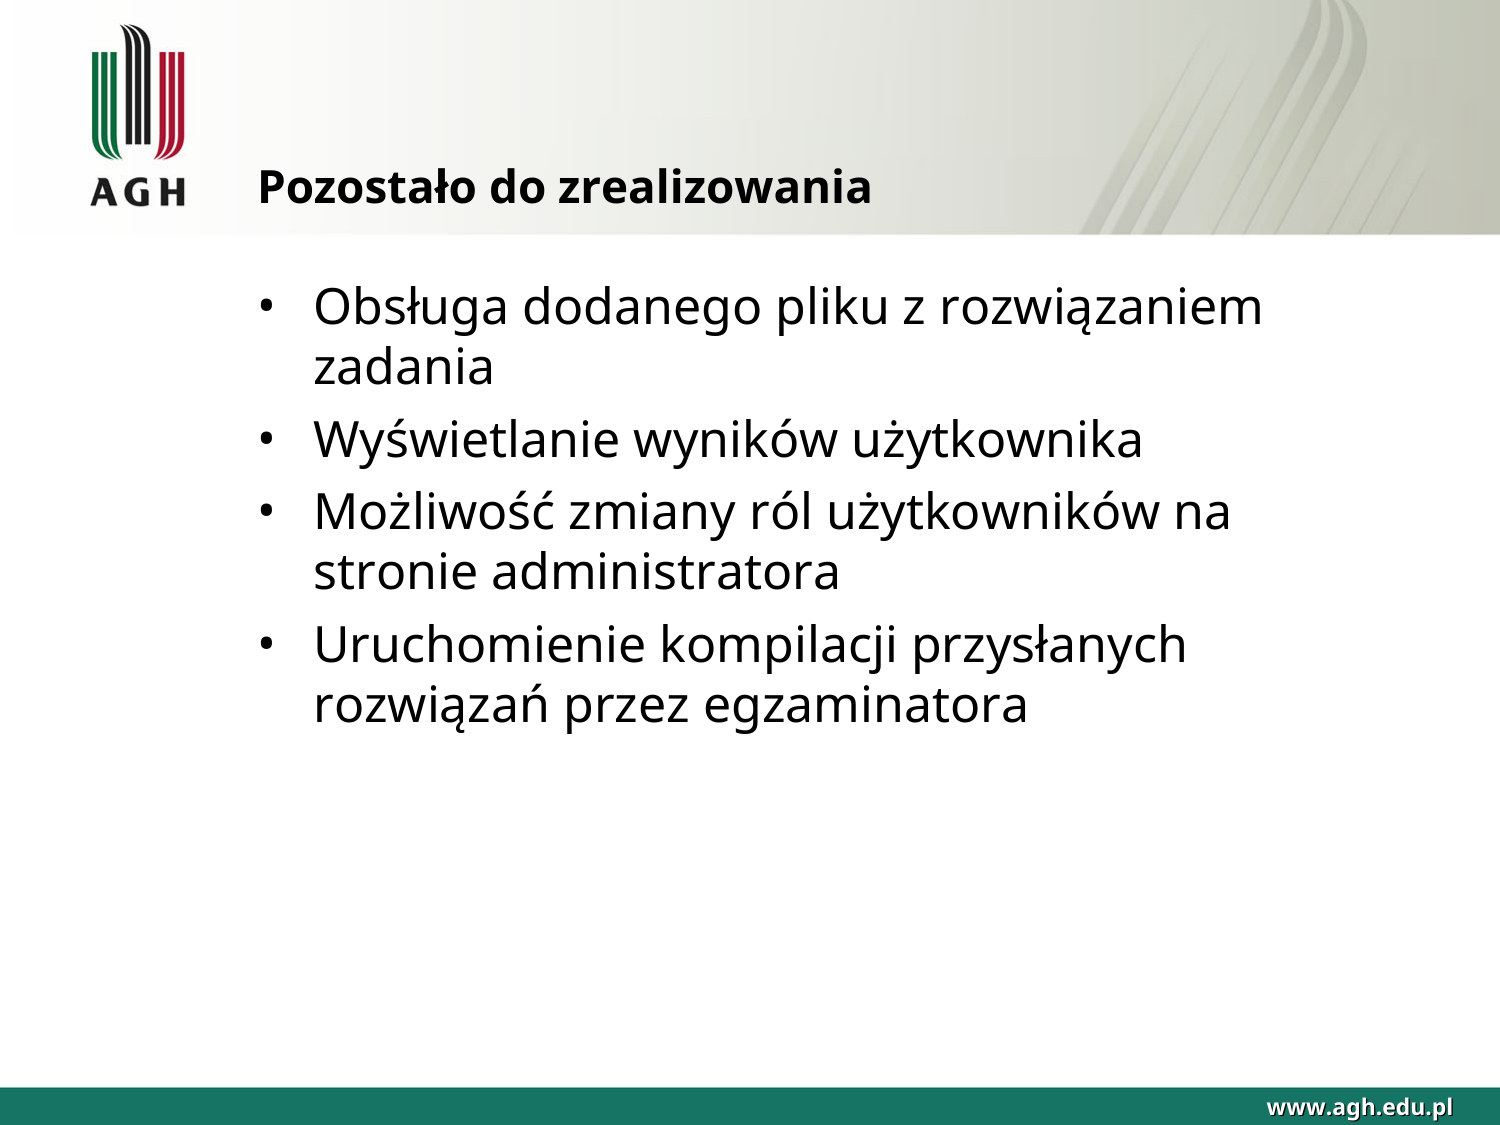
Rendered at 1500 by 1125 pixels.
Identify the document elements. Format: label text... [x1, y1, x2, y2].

title Pozostało do zrealizowania [242, 137, 1425, 233]
text_box www.agh.edu.pl [1251, 1084, 1500, 1125]
list Obsługa dodanego pliku z rozwiązaniem zadania Wyświetlanie wyników użytkownika Możliwość zmiany ról użytkowników na stronie administratora Uruchomienie kompilacji przysłanych rozwiązań przez egzaminatora [242, 267, 1425, 1005]
picture [0, 0, 1500, 1125]
